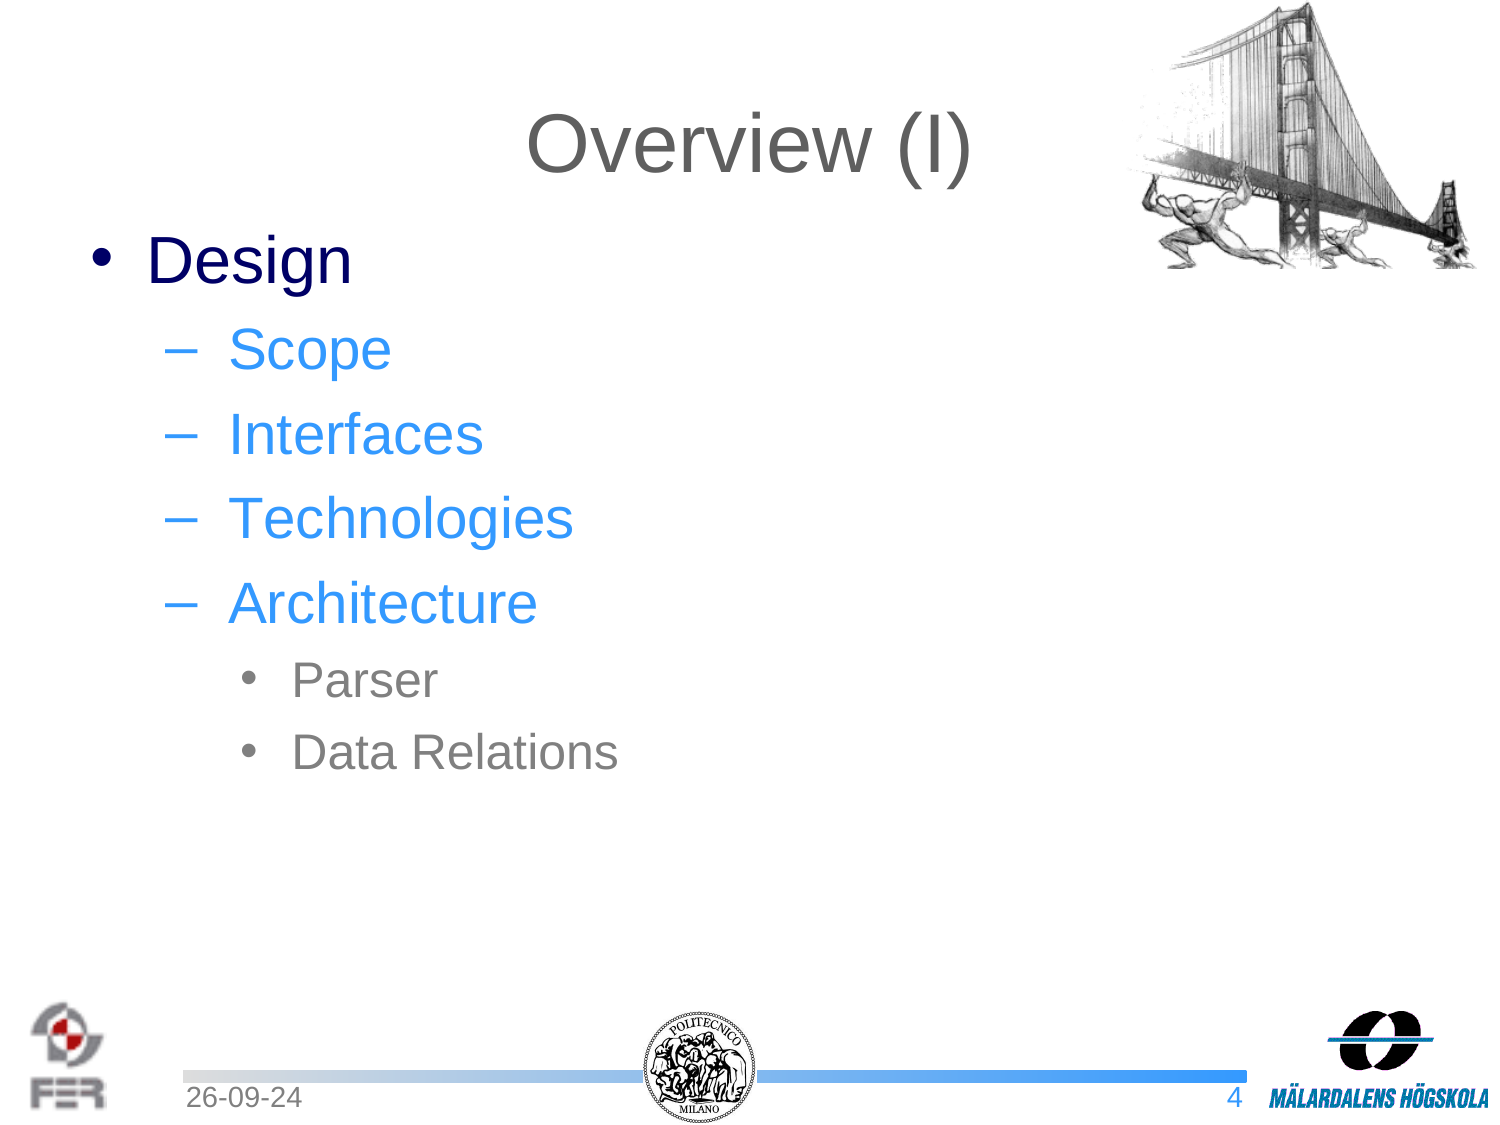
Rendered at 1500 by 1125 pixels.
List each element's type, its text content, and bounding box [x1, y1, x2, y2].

picture [1454, 1091, 1459, 1108]
title Overview (I) [75, 45, 1122, 209]
picture [643, 1011, 757, 1123]
picture [1435, 1096, 1441, 1104]
list Design Scope Interfaces Technologies Architecture Parser Data Relations [75, 209, 1426, 952]
picture [1368, 1093, 1374, 1104]
picture [29, 987, 107, 1125]
picture [1269, 1011, 1488, 1108]
text_box <numero> [1186, 1070, 1258, 1114]
picture [1122, 0, 1477, 269]
text_box 13-10-30 [171, 1070, 396, 1114]
